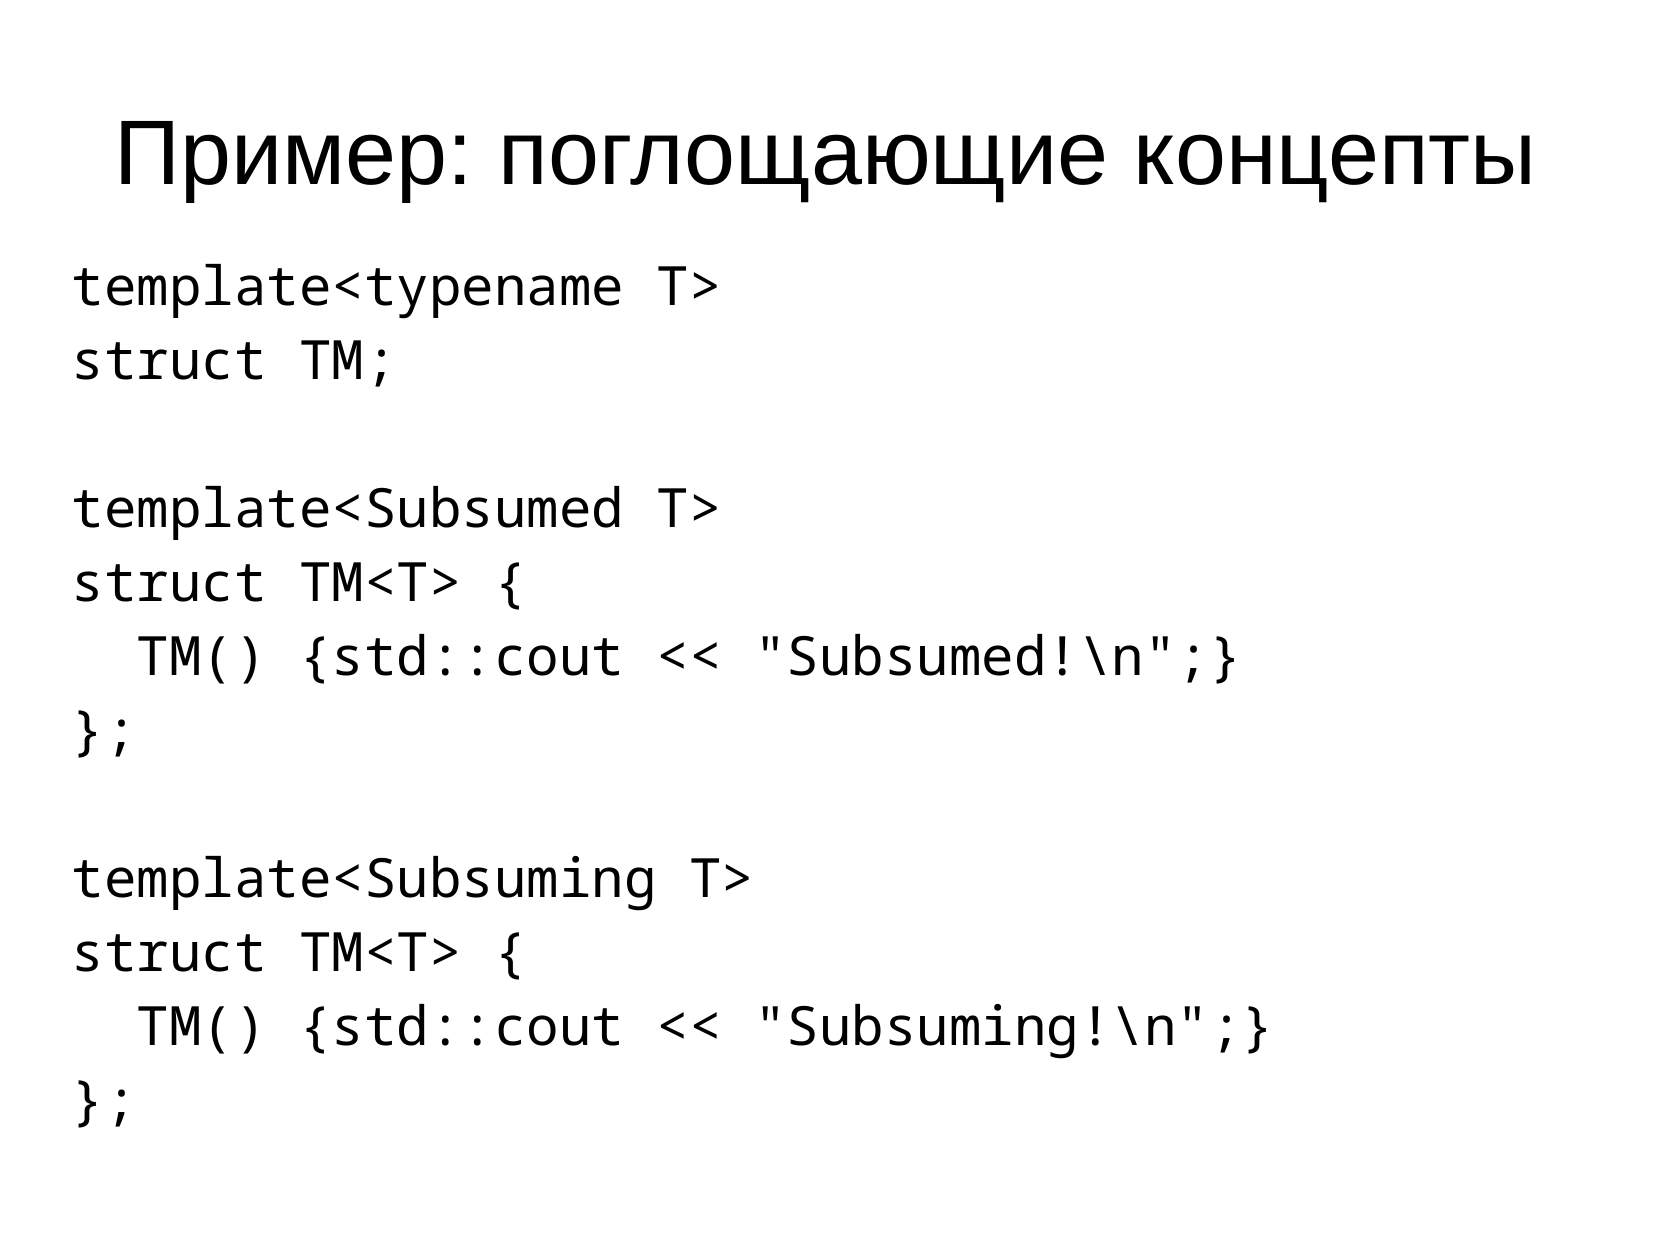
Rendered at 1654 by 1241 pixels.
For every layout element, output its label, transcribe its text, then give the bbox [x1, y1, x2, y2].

title Пример: поглощающие концепты [82, 49, 1571, 257]
subtitle template<typename T> struct TM; template<Subsumed T> struct TM<T> { TM() {std::cout << "Subsumed!\n";} }; template<Subsuming T> struct TM<T> { TM() {std::cout << "Subsuming!\n";} }; [71, 256, 1561, 1127]
